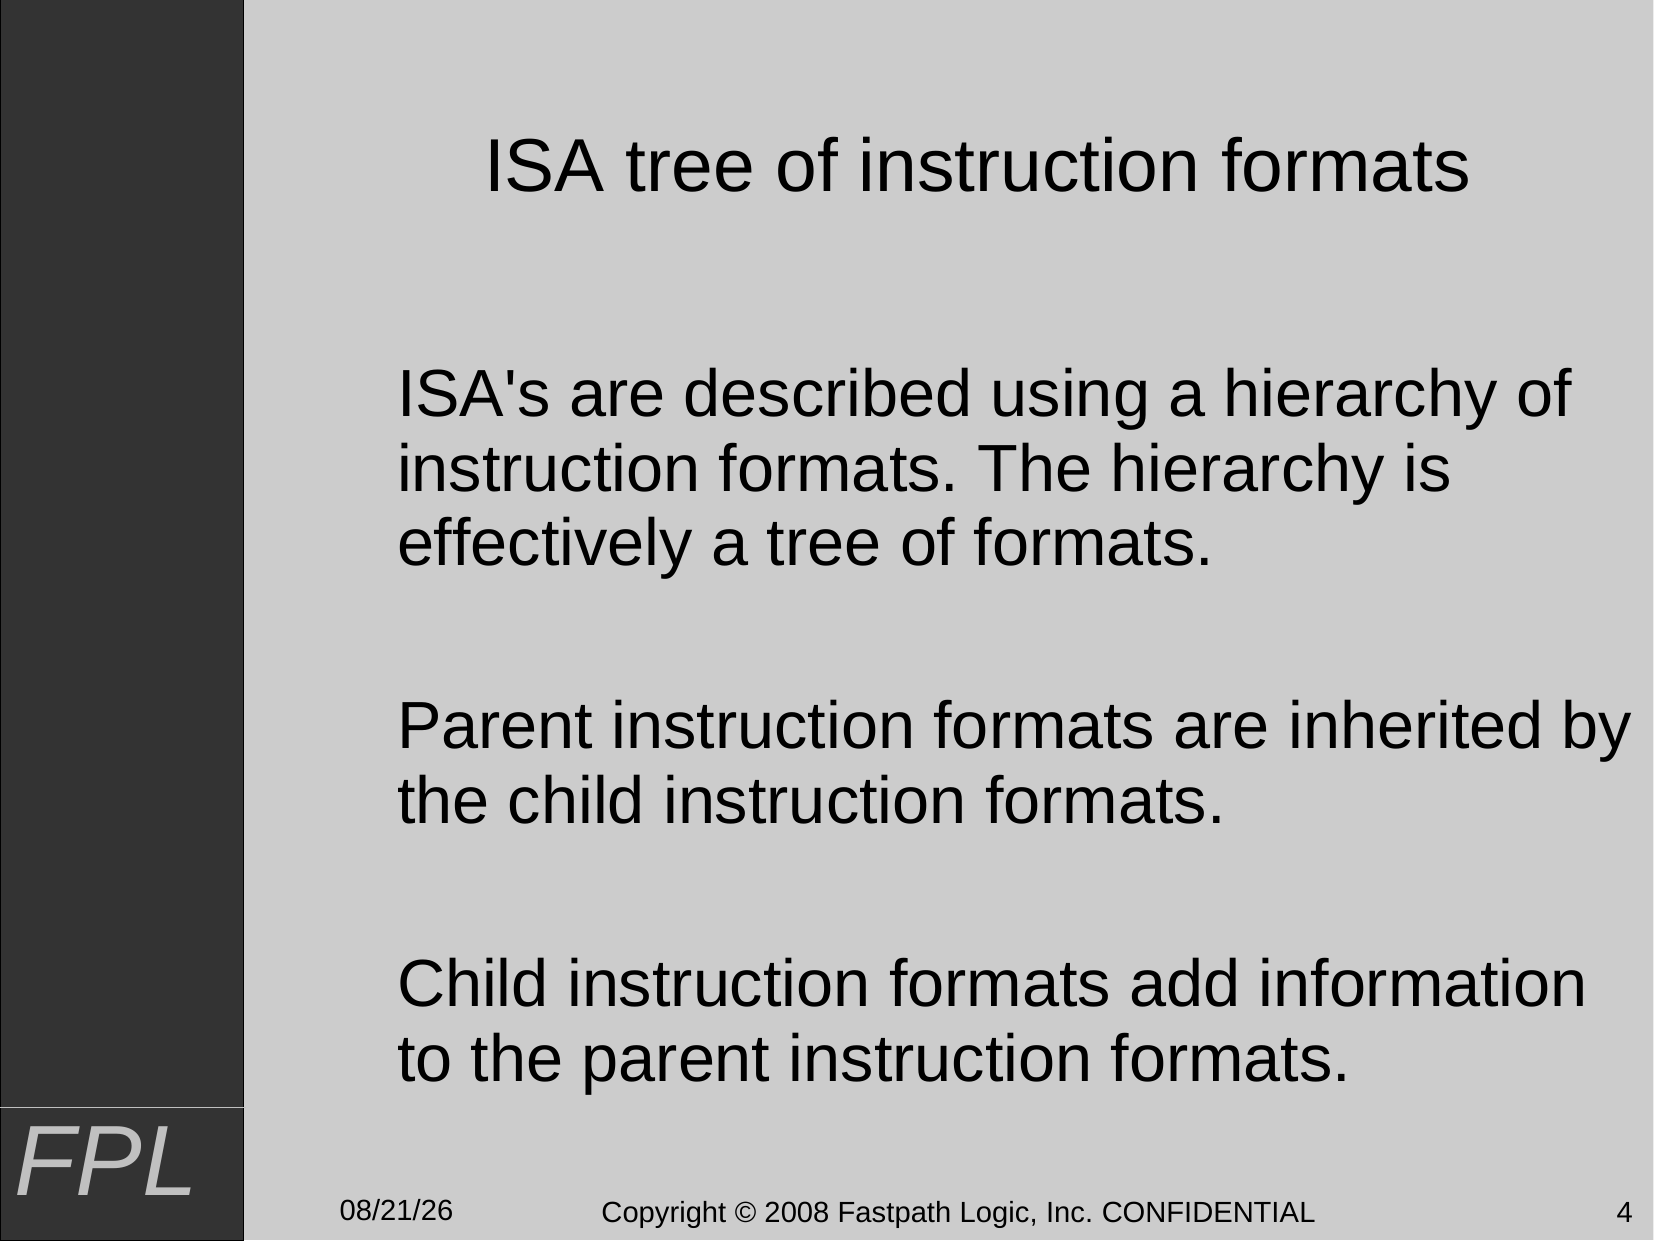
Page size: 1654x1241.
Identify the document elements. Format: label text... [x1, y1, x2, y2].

title ISA tree of instruction formats [427, 57, 1530, 272]
subtitle ISA's are described using a hierarchy of instruction formats. The hierarchy is effectively a tree of formats. Parent instruction formats are inherited by the child instruction formats. Child instruction formats add information to the parent instruction formats. [322, 272, 1635, 1179]
